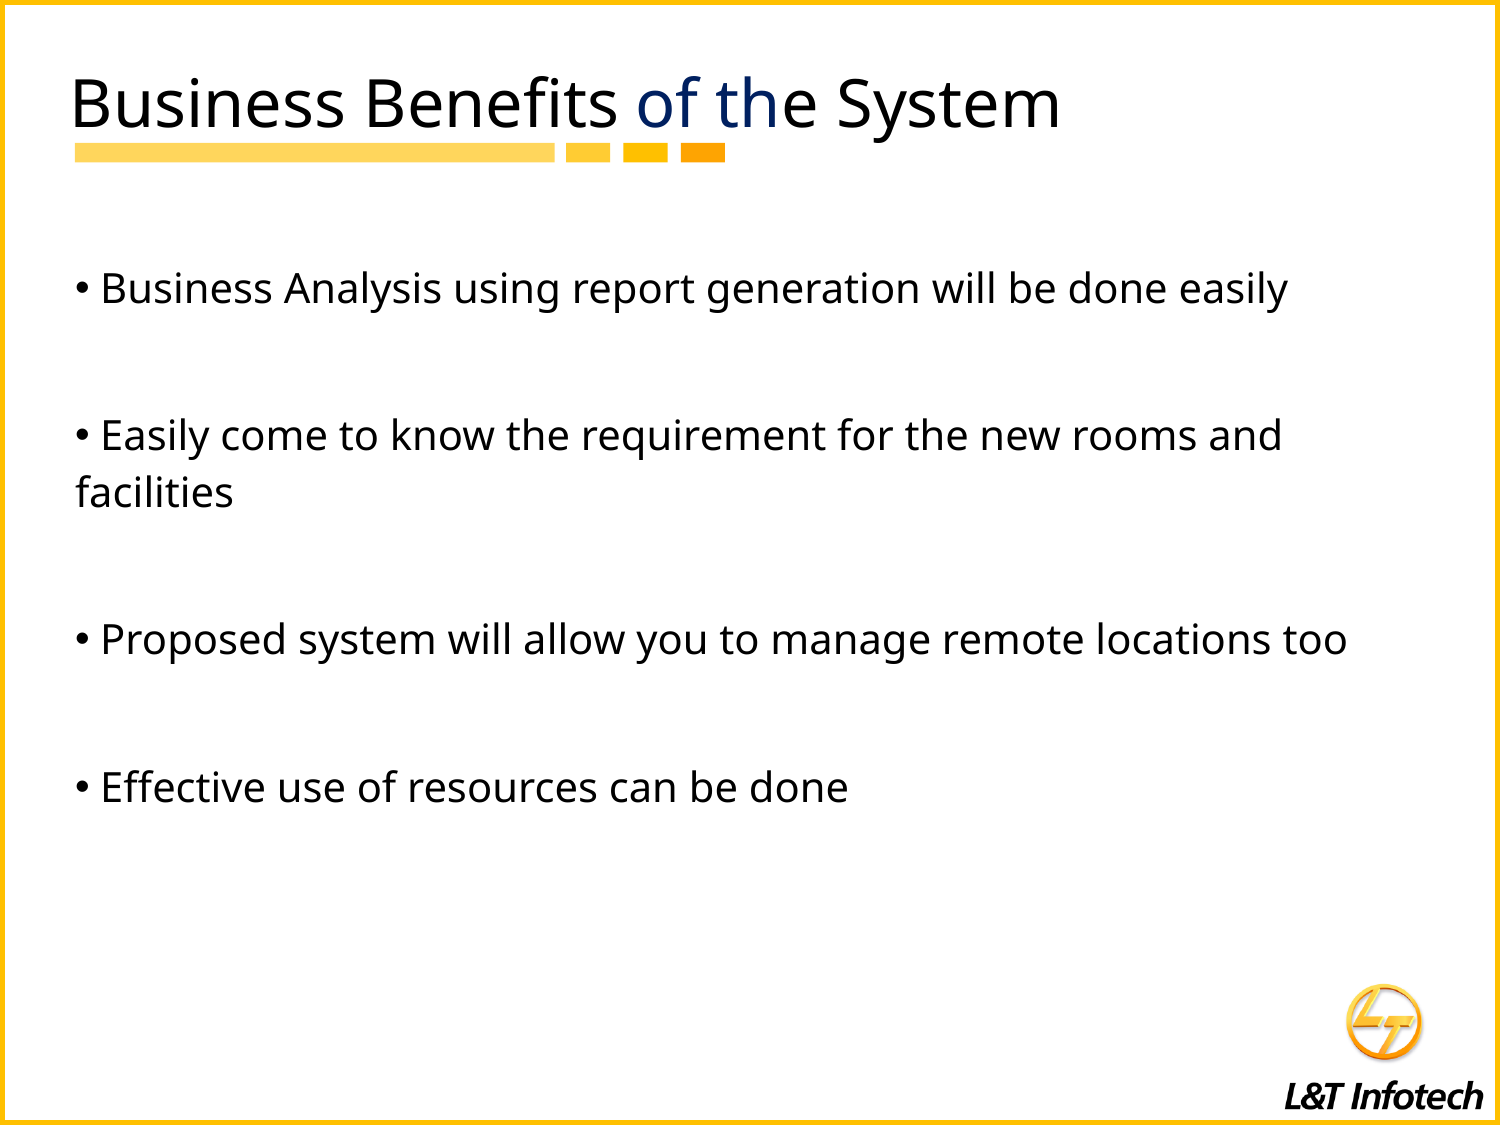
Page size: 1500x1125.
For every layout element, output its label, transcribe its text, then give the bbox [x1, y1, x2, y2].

title Business Benefits of the System [37, 37, 1426, 166]
picture [1263, 960, 1495, 1120]
subtitle Business Analysis using report generation will be done easily Easily come to know the requirement for the new rooms and facilities Proposed system will allow you to manage remote locations too Effective use of resources can be done [75, 207, 1426, 998]
